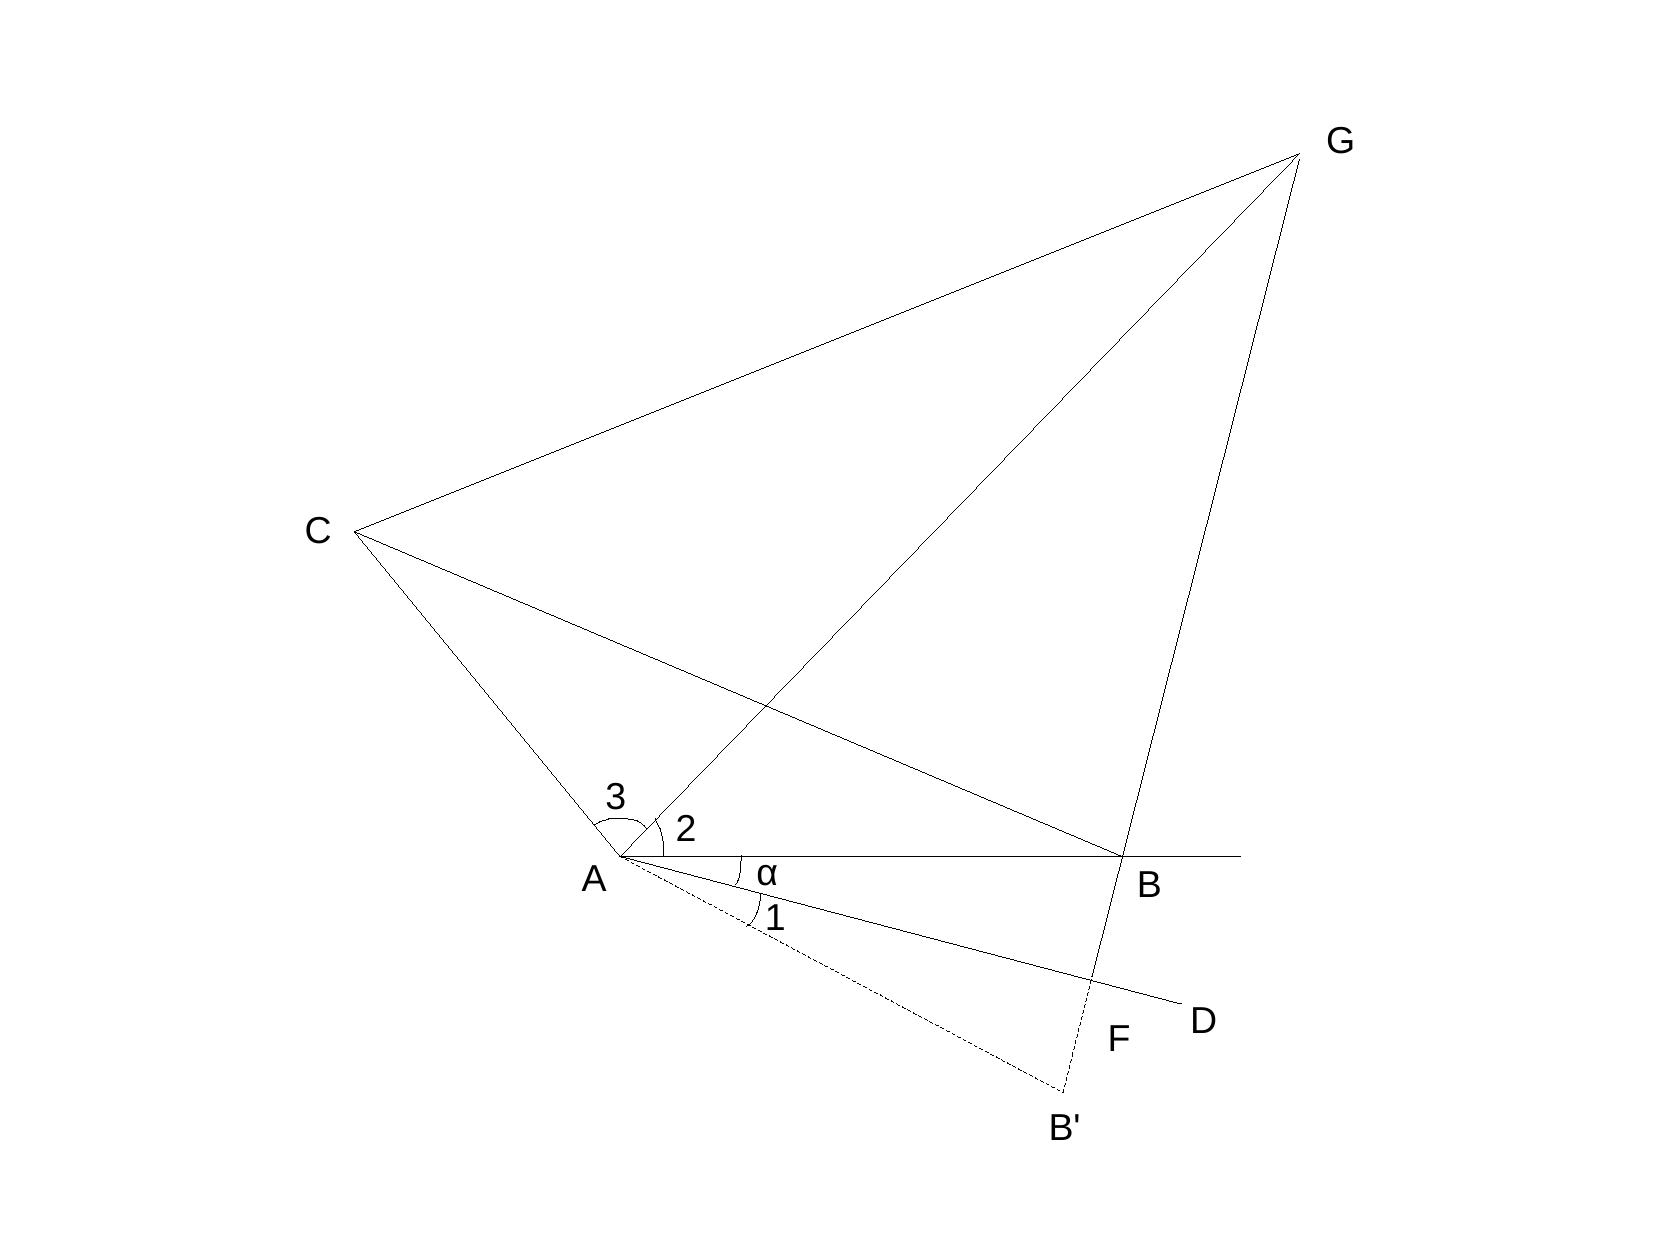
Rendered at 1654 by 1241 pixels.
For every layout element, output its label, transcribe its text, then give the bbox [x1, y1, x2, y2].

text_box F [1092, 1009, 1146, 1067]
text_box B [1122, 856, 1177, 914]
text_box G [1311, 112, 1371, 170]
text_box 3 [590, 767, 641, 825]
text_box 1 [750, 889, 801, 947]
text_box B' [1033, 1098, 1096, 1156]
text_box α [741, 844, 793, 902]
text_box C [289, 502, 347, 560]
text_box D [1175, 992, 1233, 1050]
text_box 2 [660, 800, 712, 857]
text_box A [566, 850, 622, 908]
